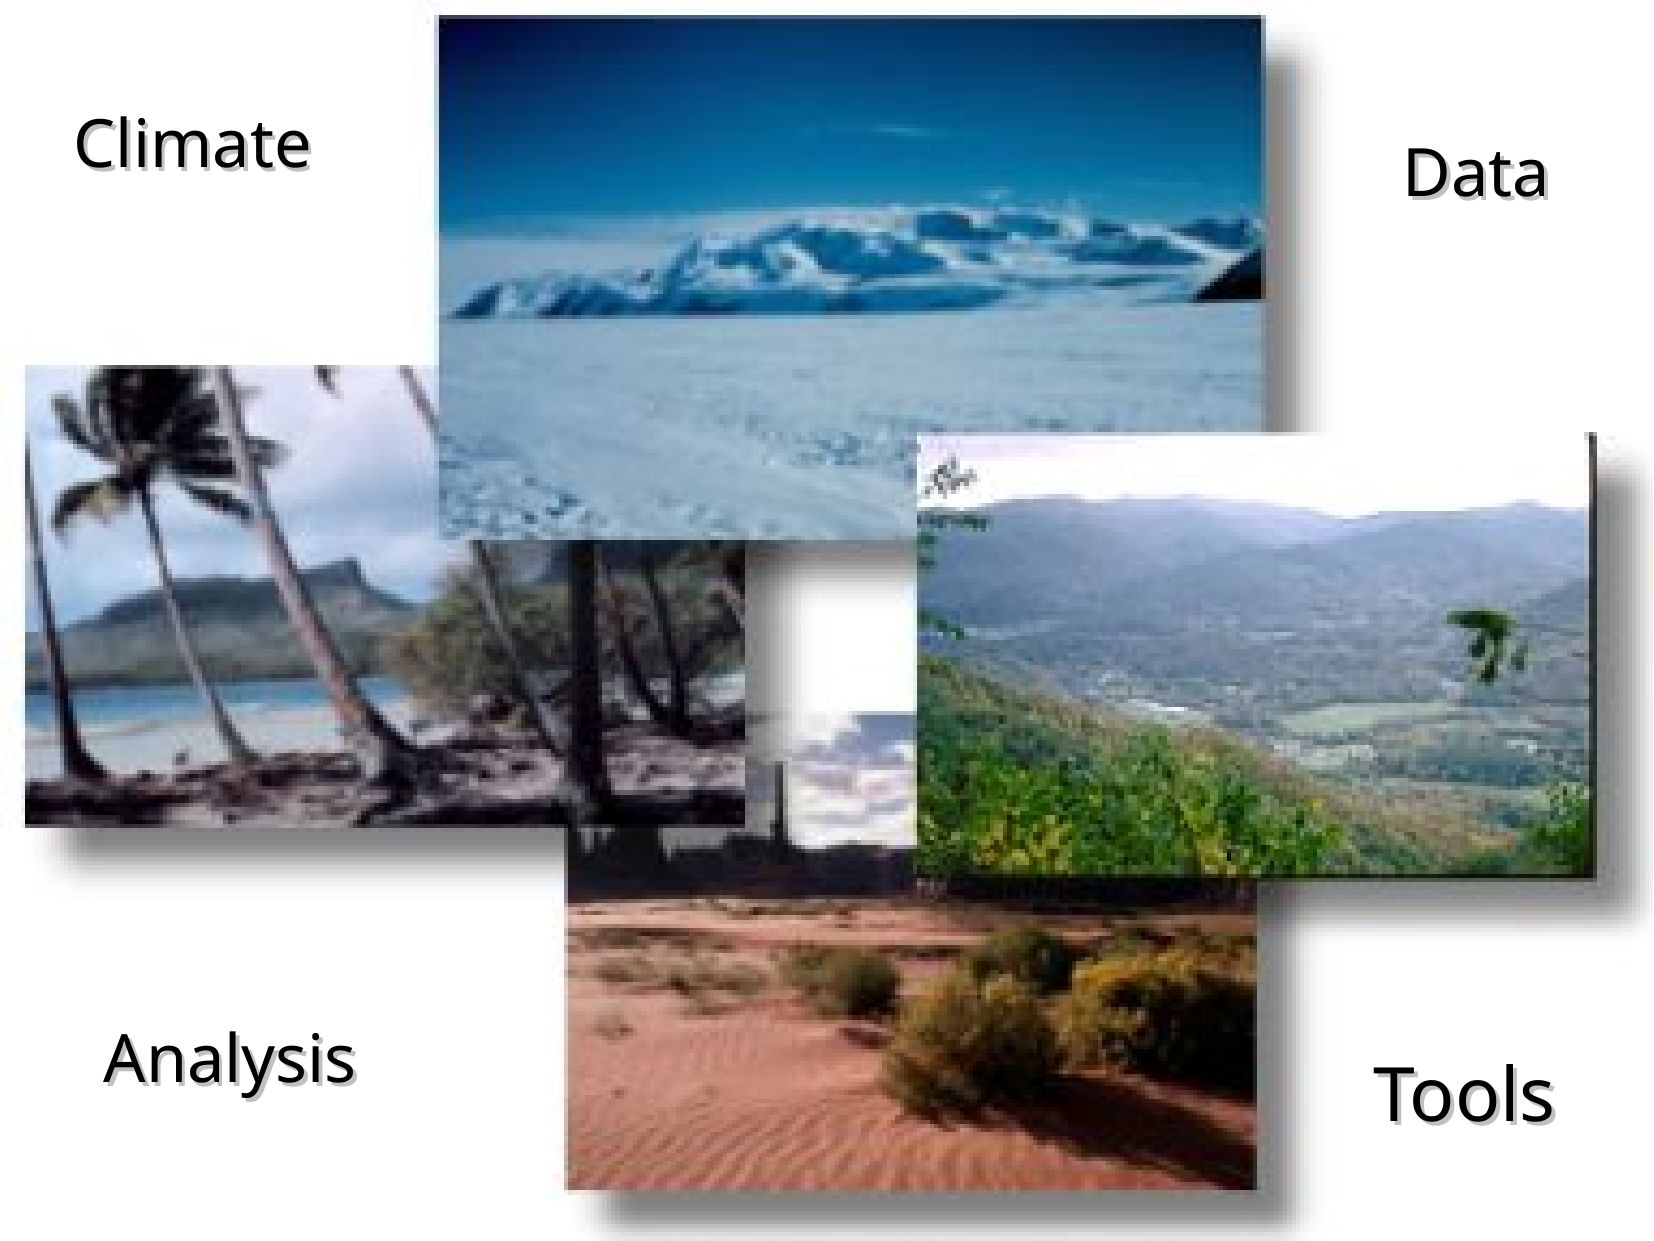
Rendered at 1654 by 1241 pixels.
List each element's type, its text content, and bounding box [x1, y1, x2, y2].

text_box Analysis [88, 1003, 384, 1106]
text_box Data [1387, 118, 1654, 220]
text_box Tools [1358, 1033, 1595, 1146]
text_box Climate [59, 88, 355, 190]
picture [0, 0, 1654, 1241]
